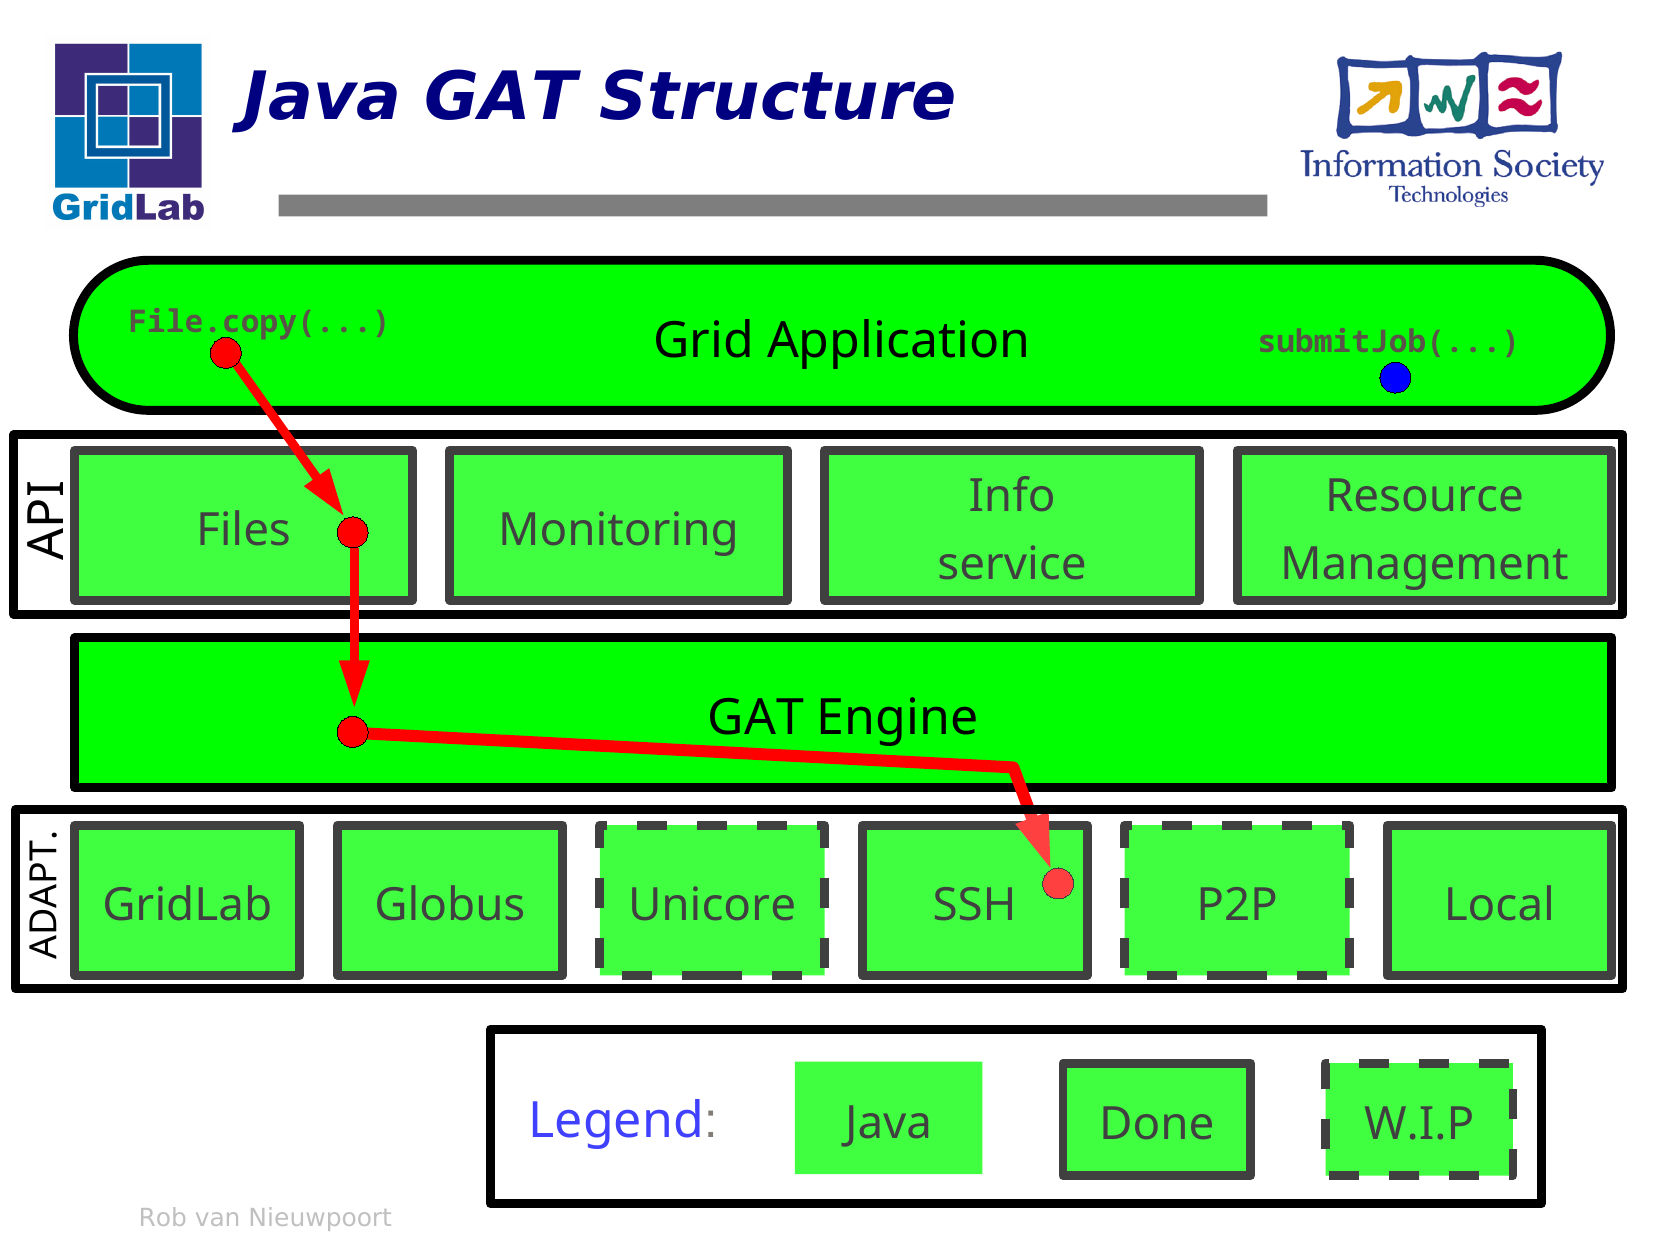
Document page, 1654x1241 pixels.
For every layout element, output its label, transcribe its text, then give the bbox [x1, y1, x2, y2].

text_box [1379, 362, 1411, 394]
text_box [490, 1029, 1542, 1204]
text_box API [4, 431, 76, 610]
text_box submitJob(...) [1257, 315, 1521, 352]
text_box Grid Application [73, 260, 1611, 411]
text_box File.copy(...) [128, 295, 392, 332]
picture [1293, 34, 1611, 214]
picture [45, 34, 211, 230]
text_box [210, 337, 242, 369]
text_box [337, 716, 369, 748]
text_box GAT Engine [74, 637, 1612, 788]
text_box [13, 434, 1623, 615]
title Java GAT Structure [243, 0, 1280, 187]
text_box ADAPT. [12, 806, 83, 985]
text_box [15, 809, 1623, 989]
